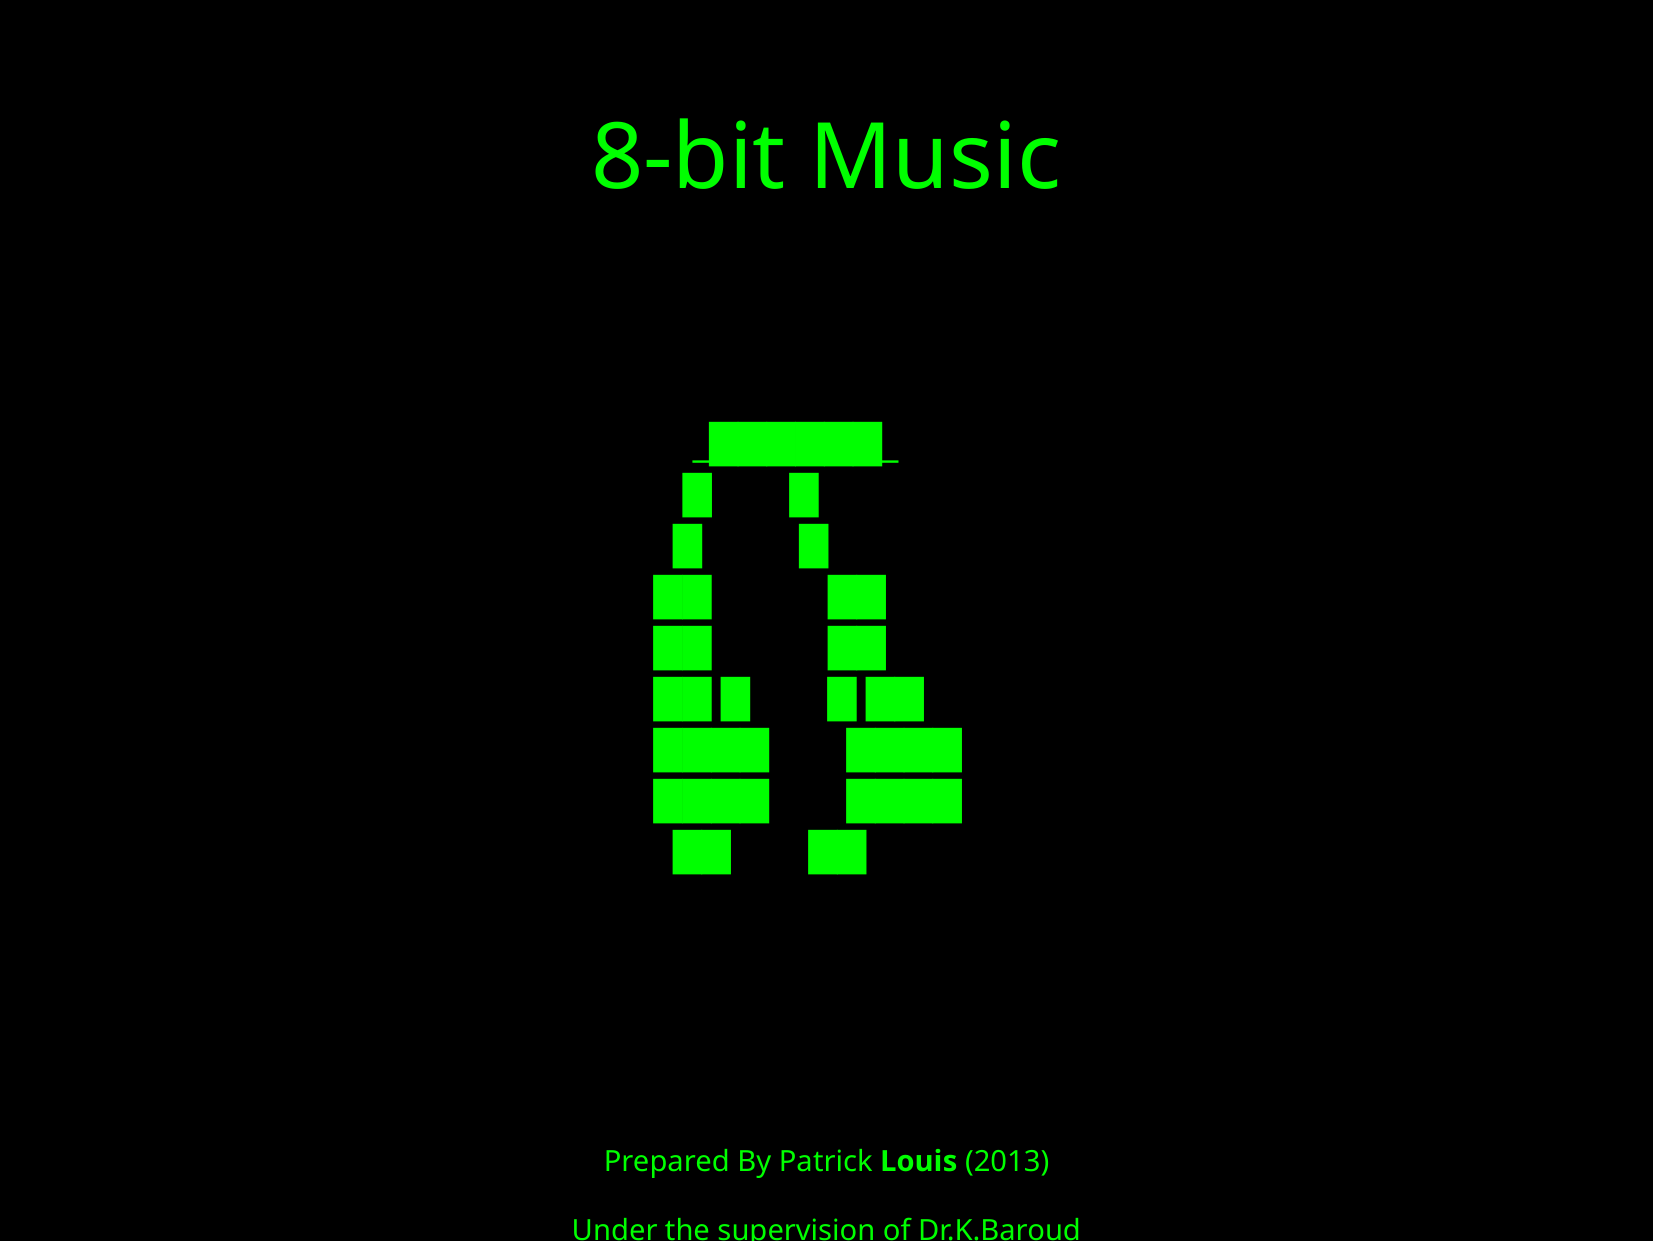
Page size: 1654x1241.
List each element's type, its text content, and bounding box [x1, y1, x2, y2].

list Prepared By Patrick Louis (2013) Under the supervision of Dr.K.Baroud [210, 1140, 1443, 1238]
title 8-bit Music [82, 49, 1571, 257]
text_box _██████_ █ █ █ █ ██ ██ ██ ██ ██ █ █ ██ ████ ████ ████ ████ ██ ██ [638, 410, 1014, 831]
